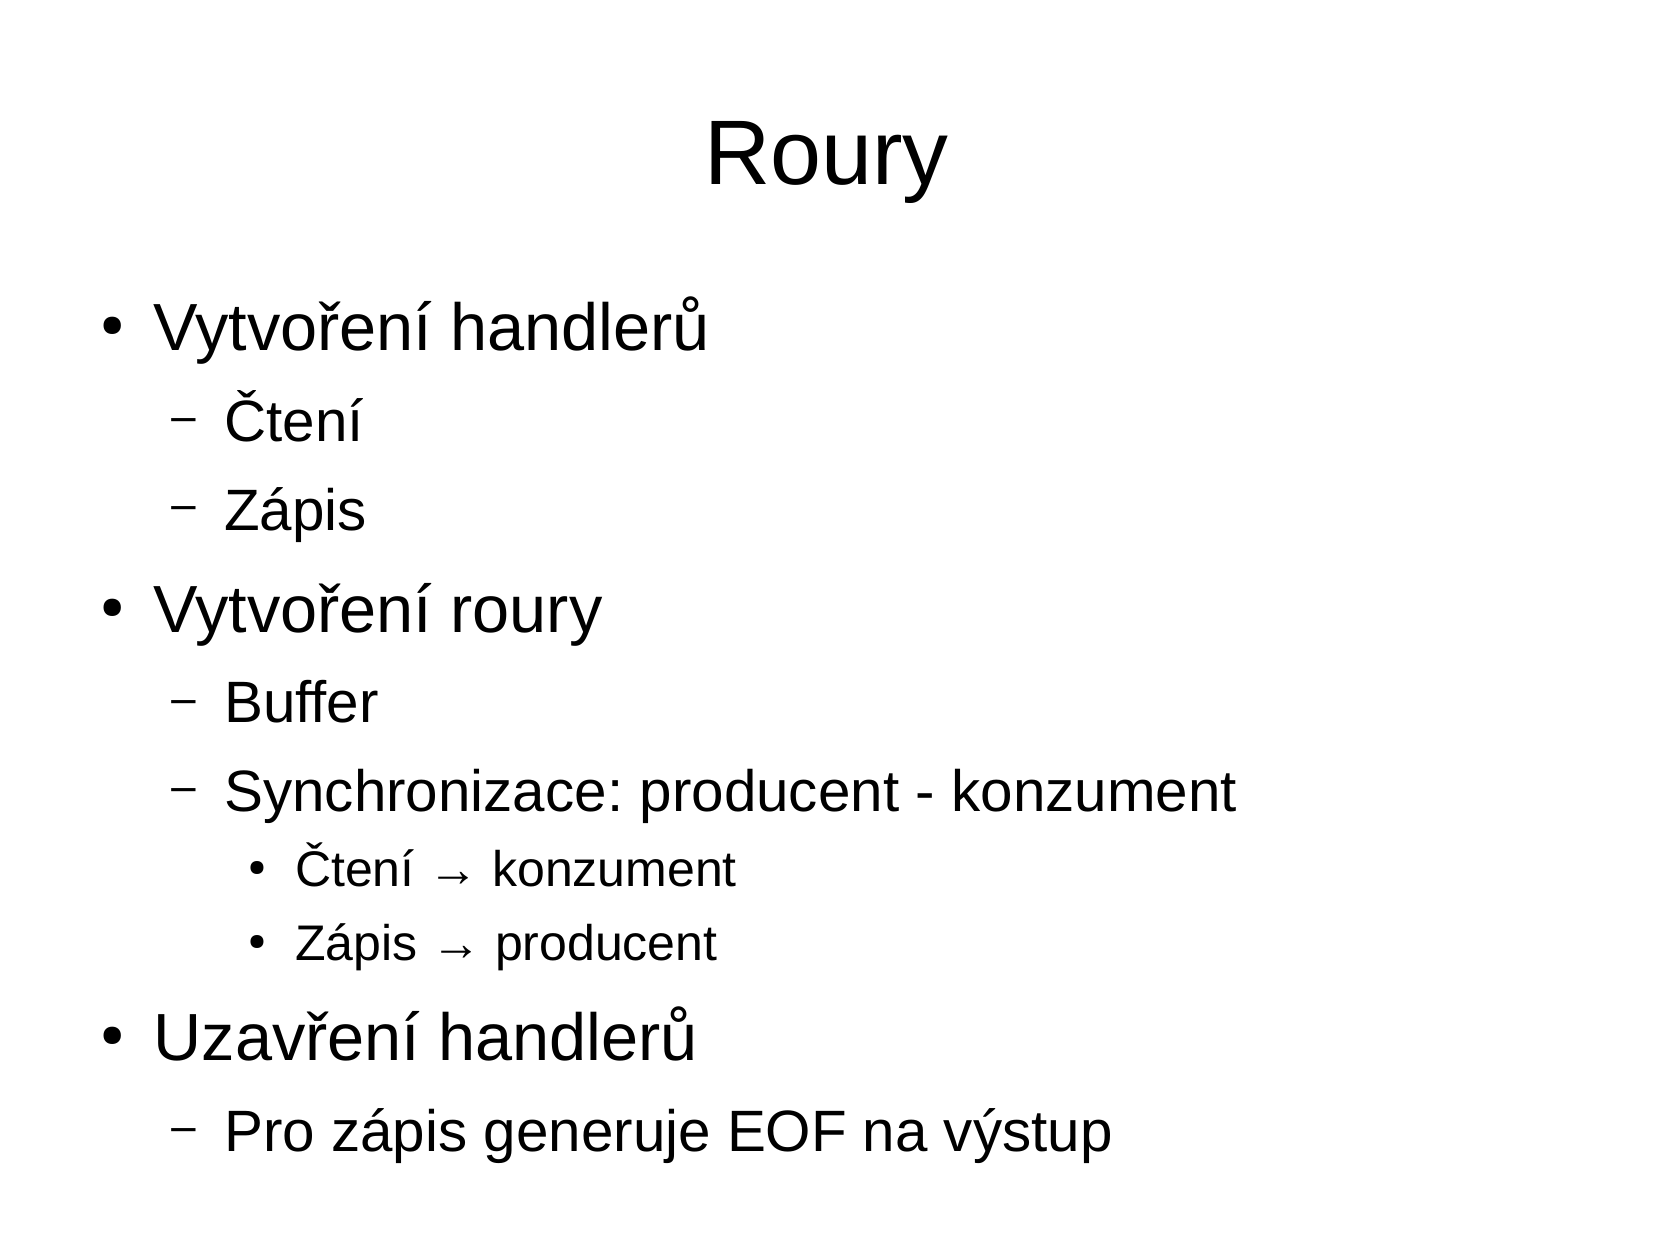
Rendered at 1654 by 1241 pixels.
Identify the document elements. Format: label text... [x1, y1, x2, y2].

title Roury [82, 49, 1571, 257]
list Vytvoření handlerů Čtení Zápis Vytvoření roury Buffer Synchronizace: producent - konzument Čtení → konzument Zápis → producent Uzavření handlerů Pro zápis generuje EOF na výstup [82, 290, 1571, 1010]
